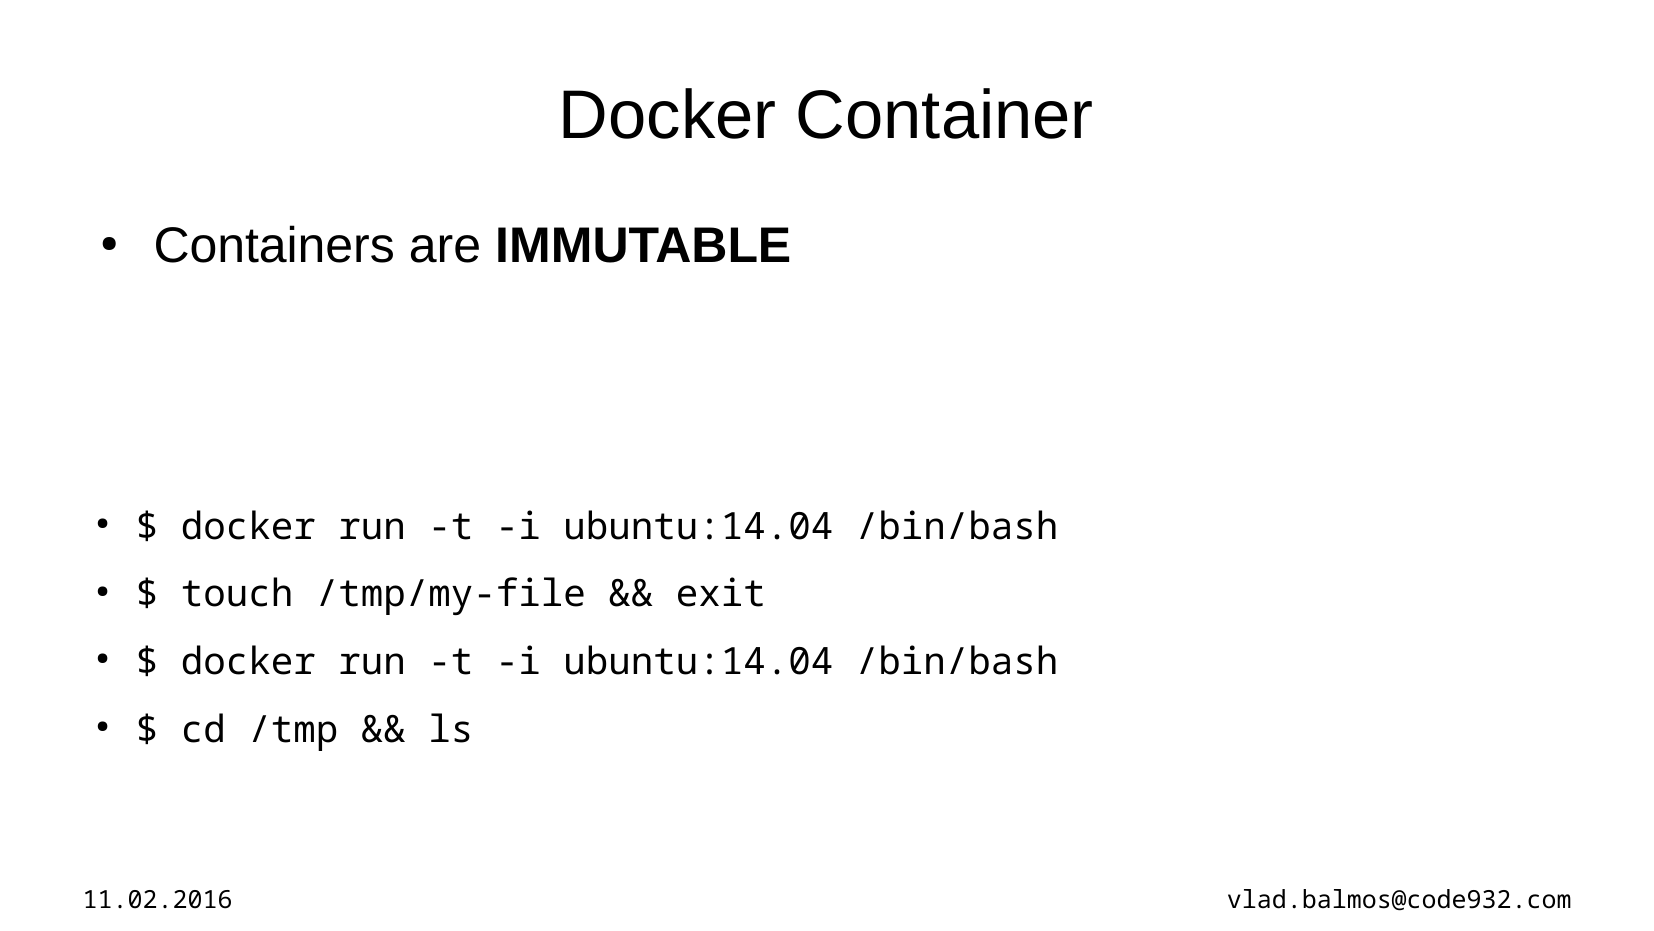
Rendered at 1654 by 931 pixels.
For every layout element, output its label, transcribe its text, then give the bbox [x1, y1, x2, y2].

list $ docker run -t -i ubuntu:14.04 /bin/bash $ touch /tmp/my-file && exit $ docker run -t -i ubuntu:14.04 /bin/bash $ cd /tmp && ls [82, 499, 1571, 757]
list Containers are IMMUTABLE [82, 217, 1571, 475]
title Docker Container [82, 37, 1571, 193]
